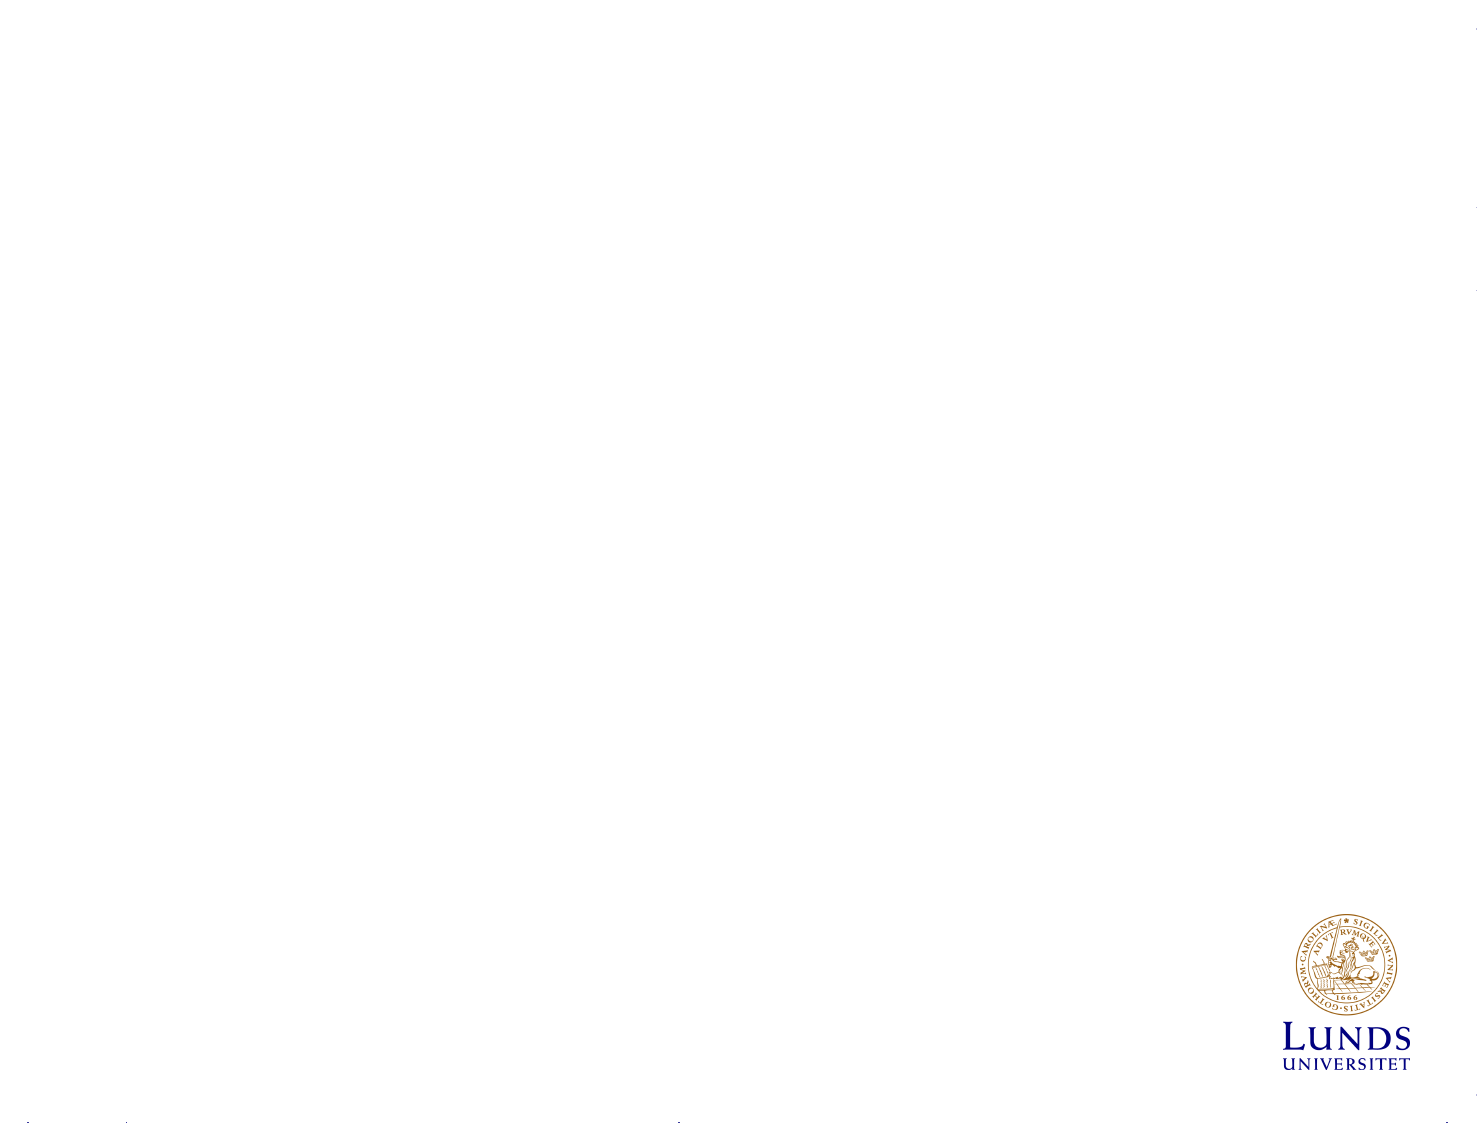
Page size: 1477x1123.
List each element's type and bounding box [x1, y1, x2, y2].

picture [1283, 914, 1410, 1070]
